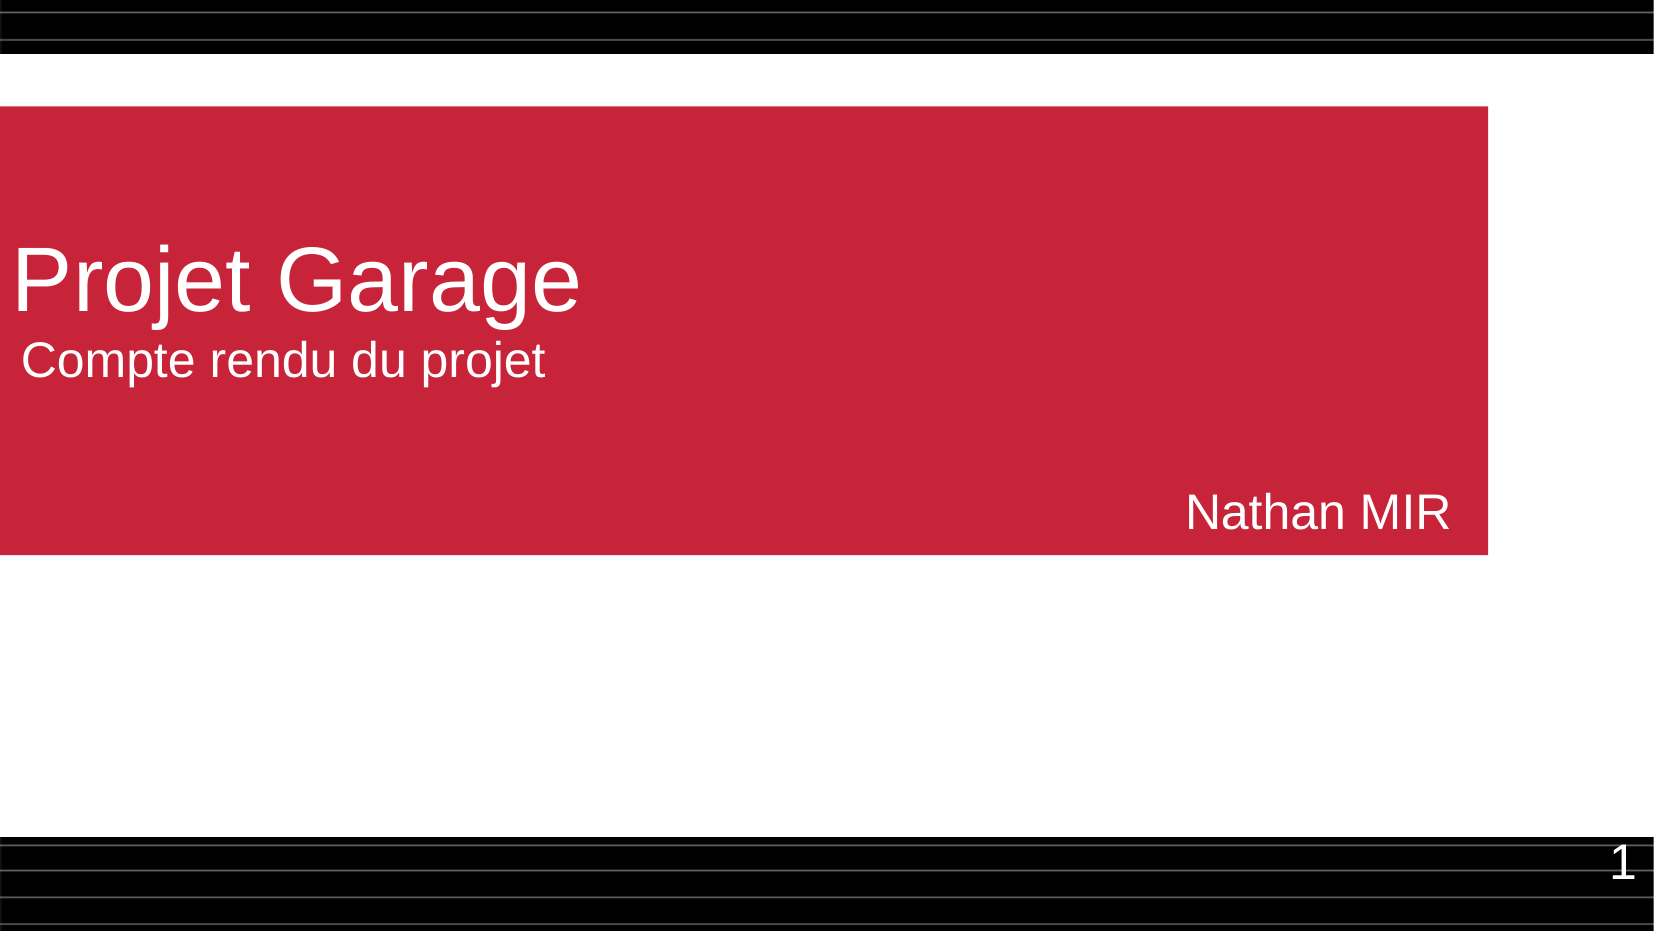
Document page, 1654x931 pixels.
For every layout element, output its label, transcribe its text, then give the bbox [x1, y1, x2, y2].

title Projet Garage [0, 106, 1489, 556]
text_box Compte rendu du projet [6, 324, 562, 396]
picture [0, 837, 1654, 931]
picture [0, 0, 1654, 54]
subtitle Nathan MIR [1151, 470, 1486, 554]
text_box 1 [1594, 826, 1654, 898]
